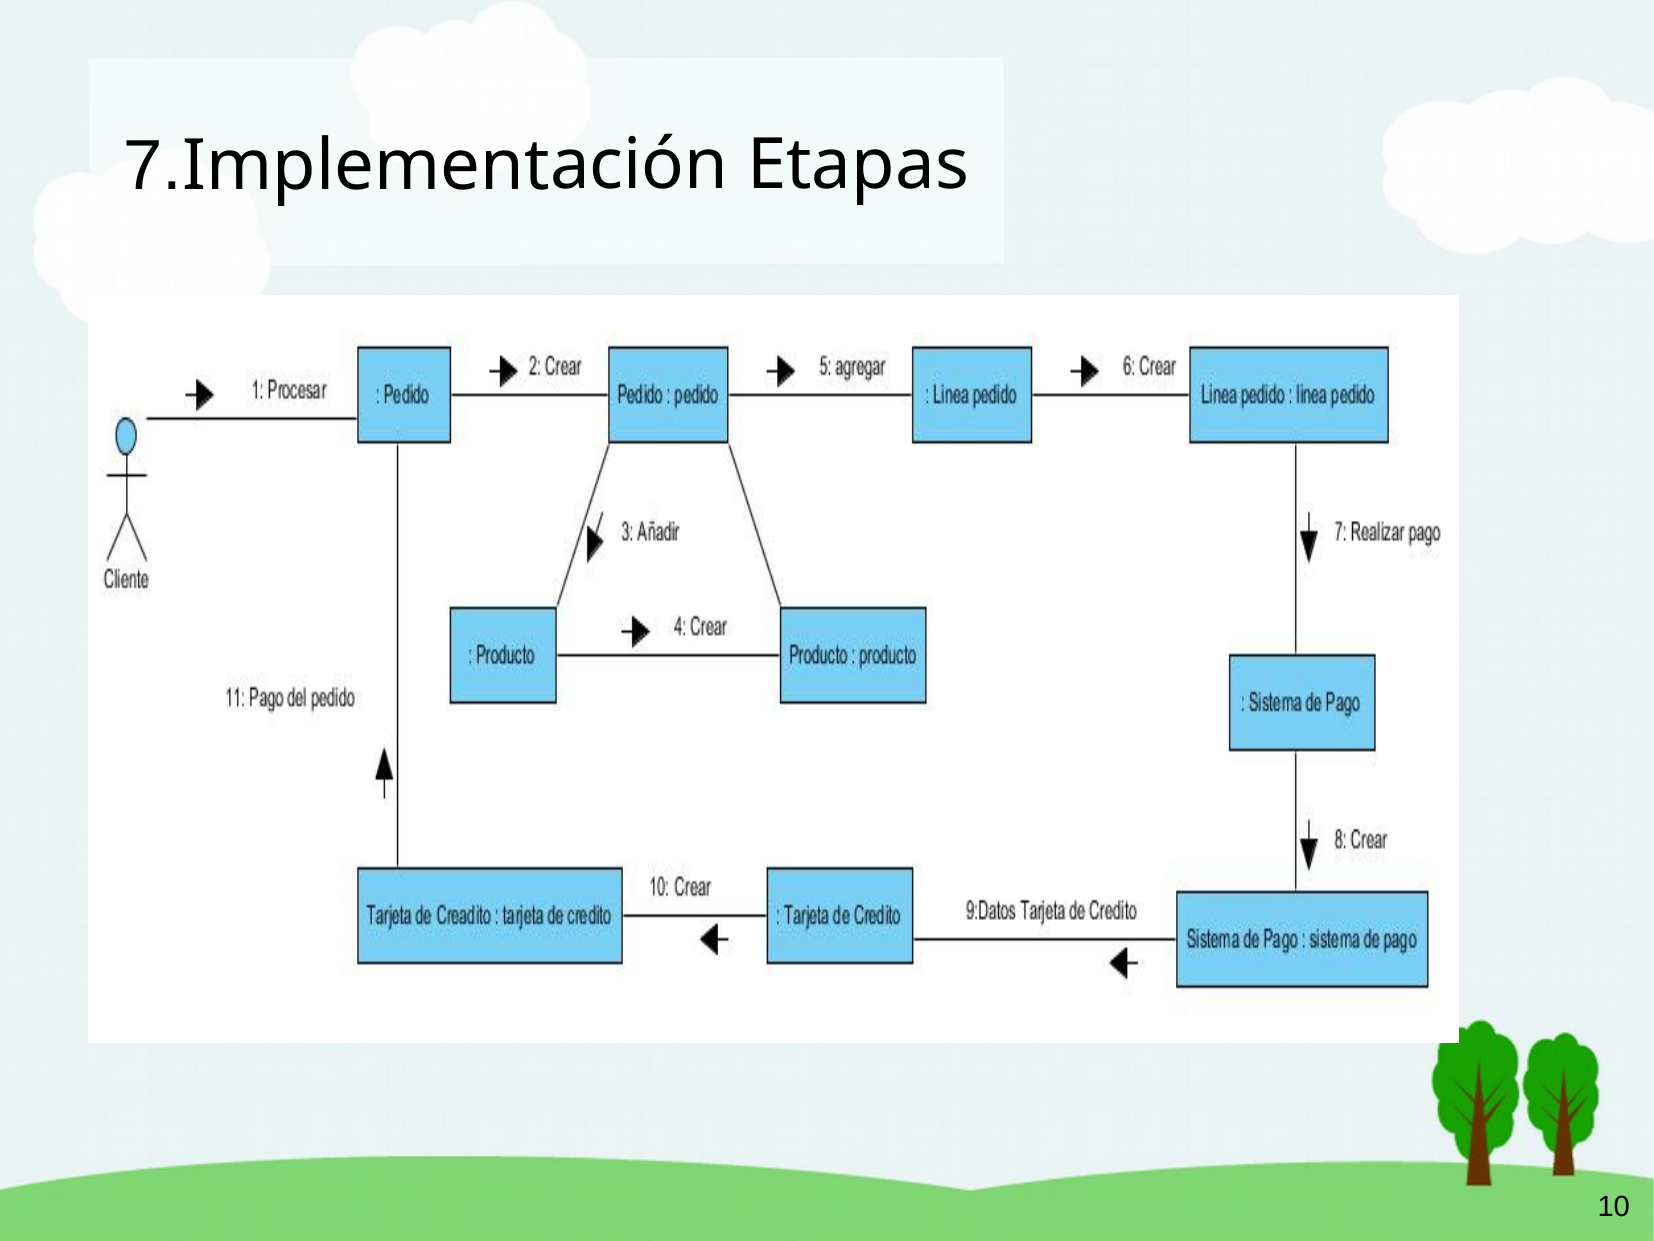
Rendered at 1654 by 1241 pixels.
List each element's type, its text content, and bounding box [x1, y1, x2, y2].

picture [0, 0, 1654, 1241]
title 7.Implementación Etapas [88, 56, 1005, 266]
